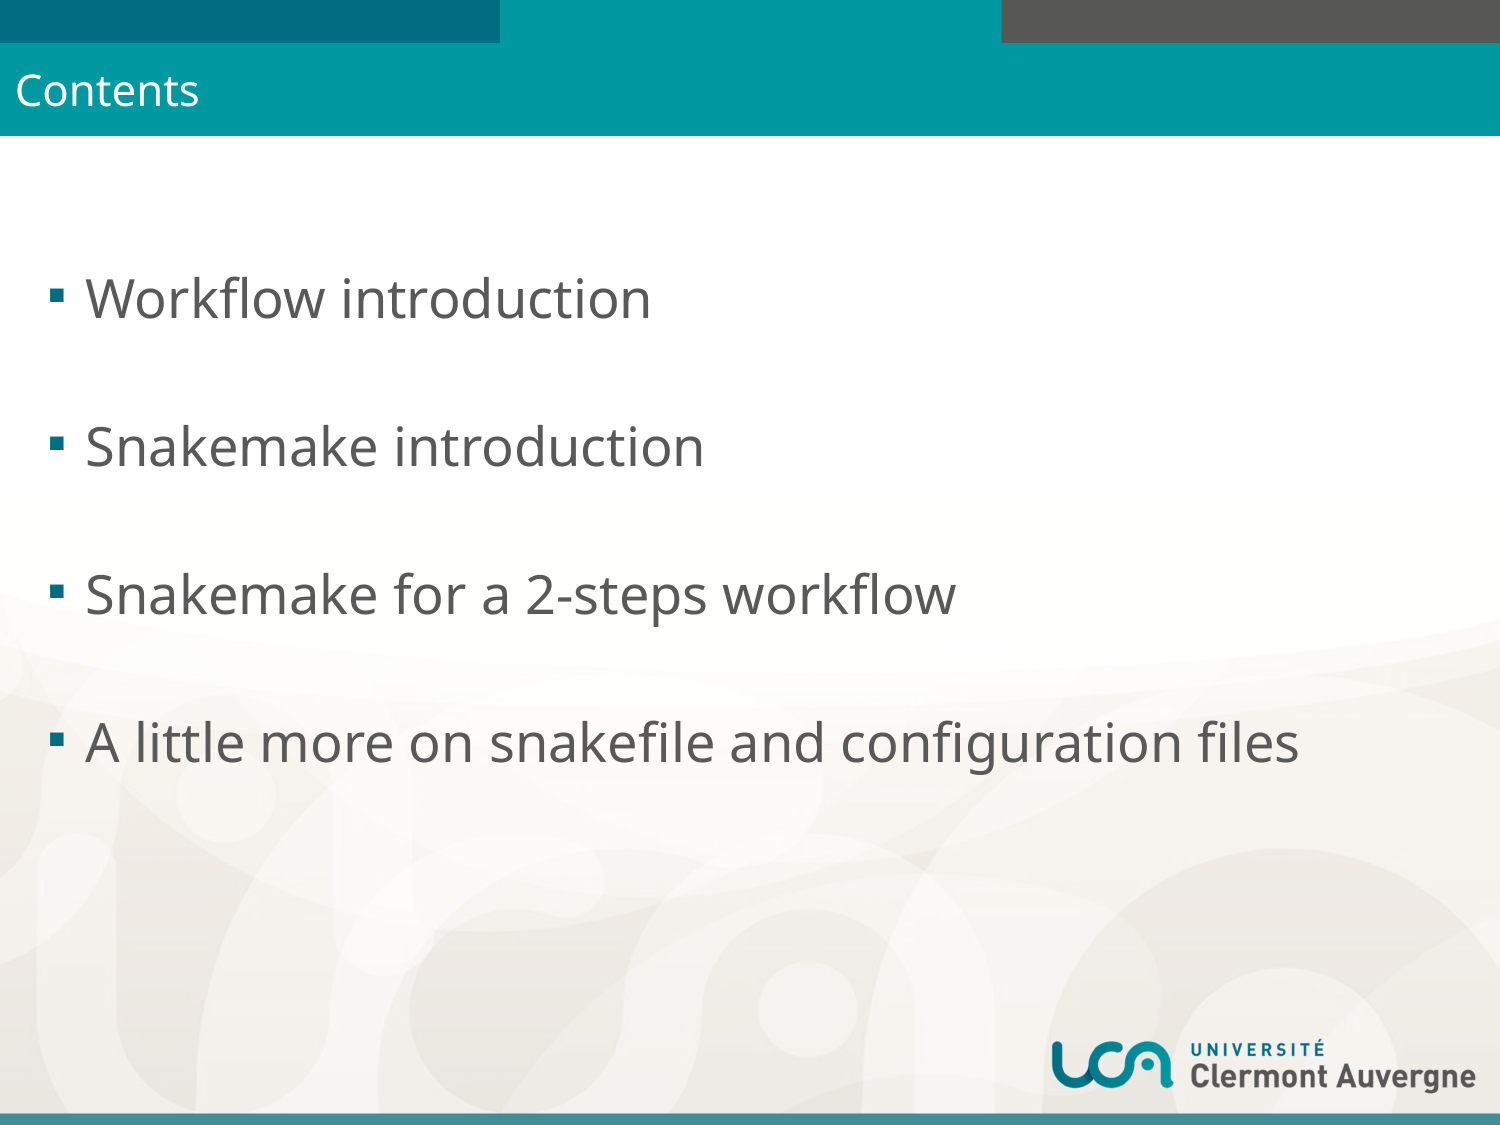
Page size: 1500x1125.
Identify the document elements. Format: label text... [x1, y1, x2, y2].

picture [0, 136, 1500, 1125]
text_box Contents [0, 43, 1500, 136]
text_box Workflow introduction Snakemake introduction Snakemake for a 2-steps workflow A little more on snakefile and configuration files [35, 252, 1394, 1063]
text_box [0, 0, 1500, 43]
